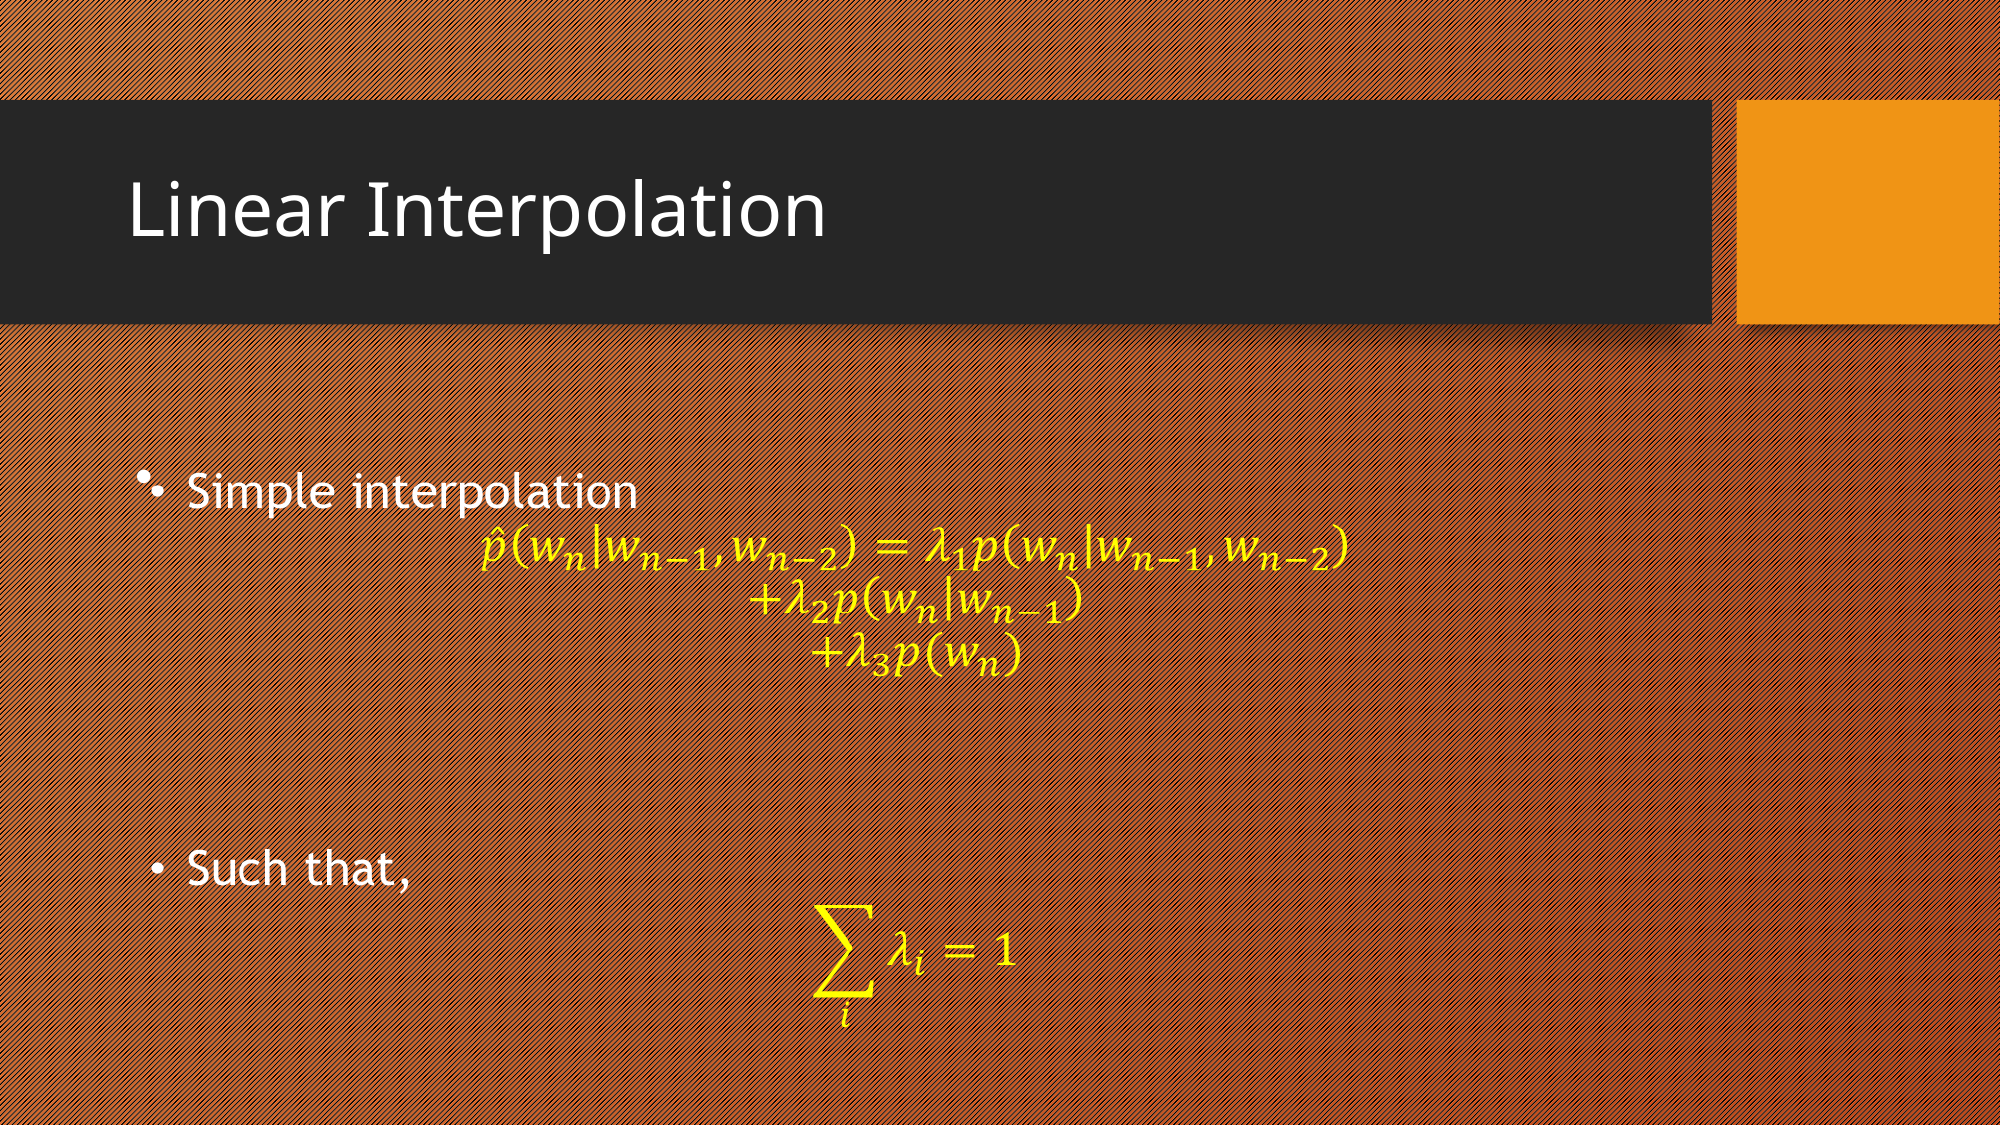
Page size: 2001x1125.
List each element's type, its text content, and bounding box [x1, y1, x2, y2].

title Linear Interpolation [111, 123, 1689, 301]
picture [0, 0, 2000, 1125]
list [120, 444, 1698, 1036]
